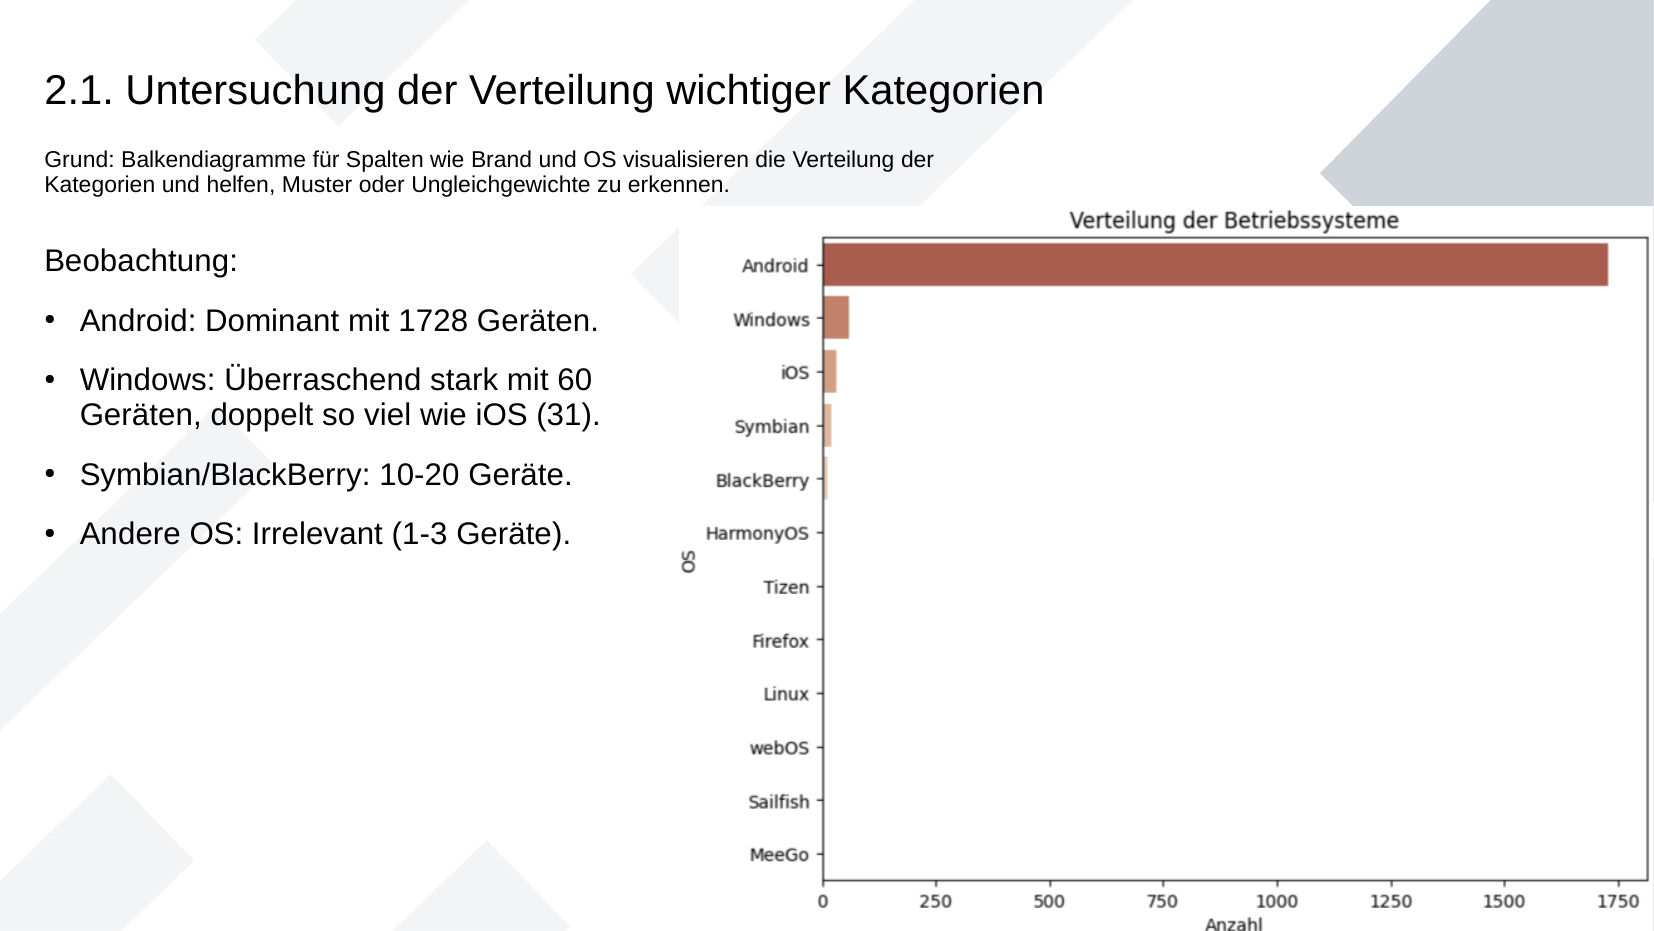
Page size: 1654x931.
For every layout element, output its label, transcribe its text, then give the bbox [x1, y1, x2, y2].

text_box Beobachtung: Android: Dominant mit 1728 Geräten. Windows: Überraschend stark mit 60 Geräten, doppelt so viel wie iOS (31). Symbian/BlackBerry: 10-20 Geräte. Andere OS: Irrelevant (1-3 Geräte). [29, 236, 638, 916]
picture [679, 206, 1654, 931]
text_box 2.1. Untersuchung der Verteilung wichtiger Kategorien [29, 59, 1066, 138]
text_box Grund: Balkendiagramme für Spalten wie Brand und OS visualisieren die Verteilung der Kategorien und helfen, Muster oder Ungleichgewichte zu erkennen. [29, 138, 1066, 251]
